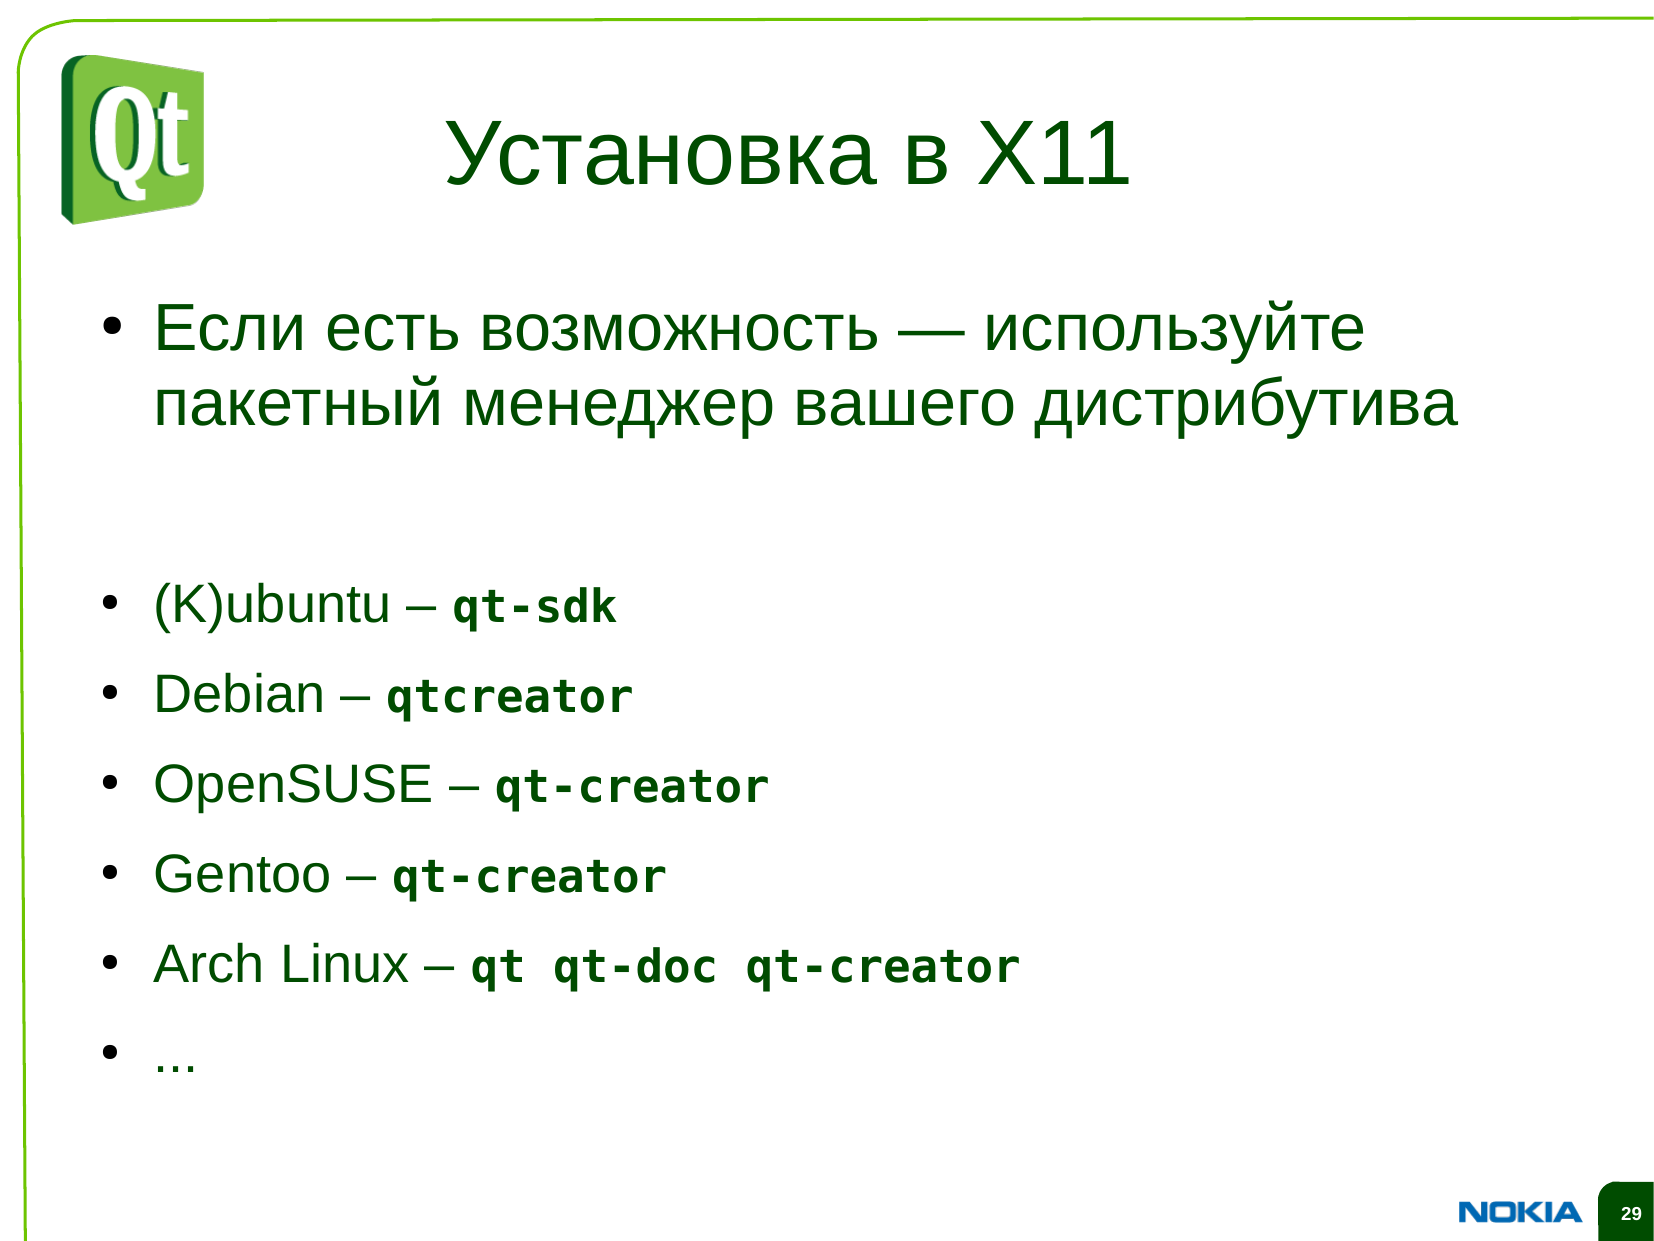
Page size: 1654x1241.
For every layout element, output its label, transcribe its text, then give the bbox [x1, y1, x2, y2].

picture [61, 55, 204, 225]
picture [1459, 1201, 1583, 1223]
list Если есть возможность — используйте пакетный менеджер вашего дистрибутива (K)ubuntu – qt-sdk Debian – qtcreator OpenSUSE – qt-creator Gentoo – qt-creator Arch Linux – qt qt-doc qt-creator ... [82, 290, 1571, 1094]
title Установка в X11 [251, 49, 1327, 257]
